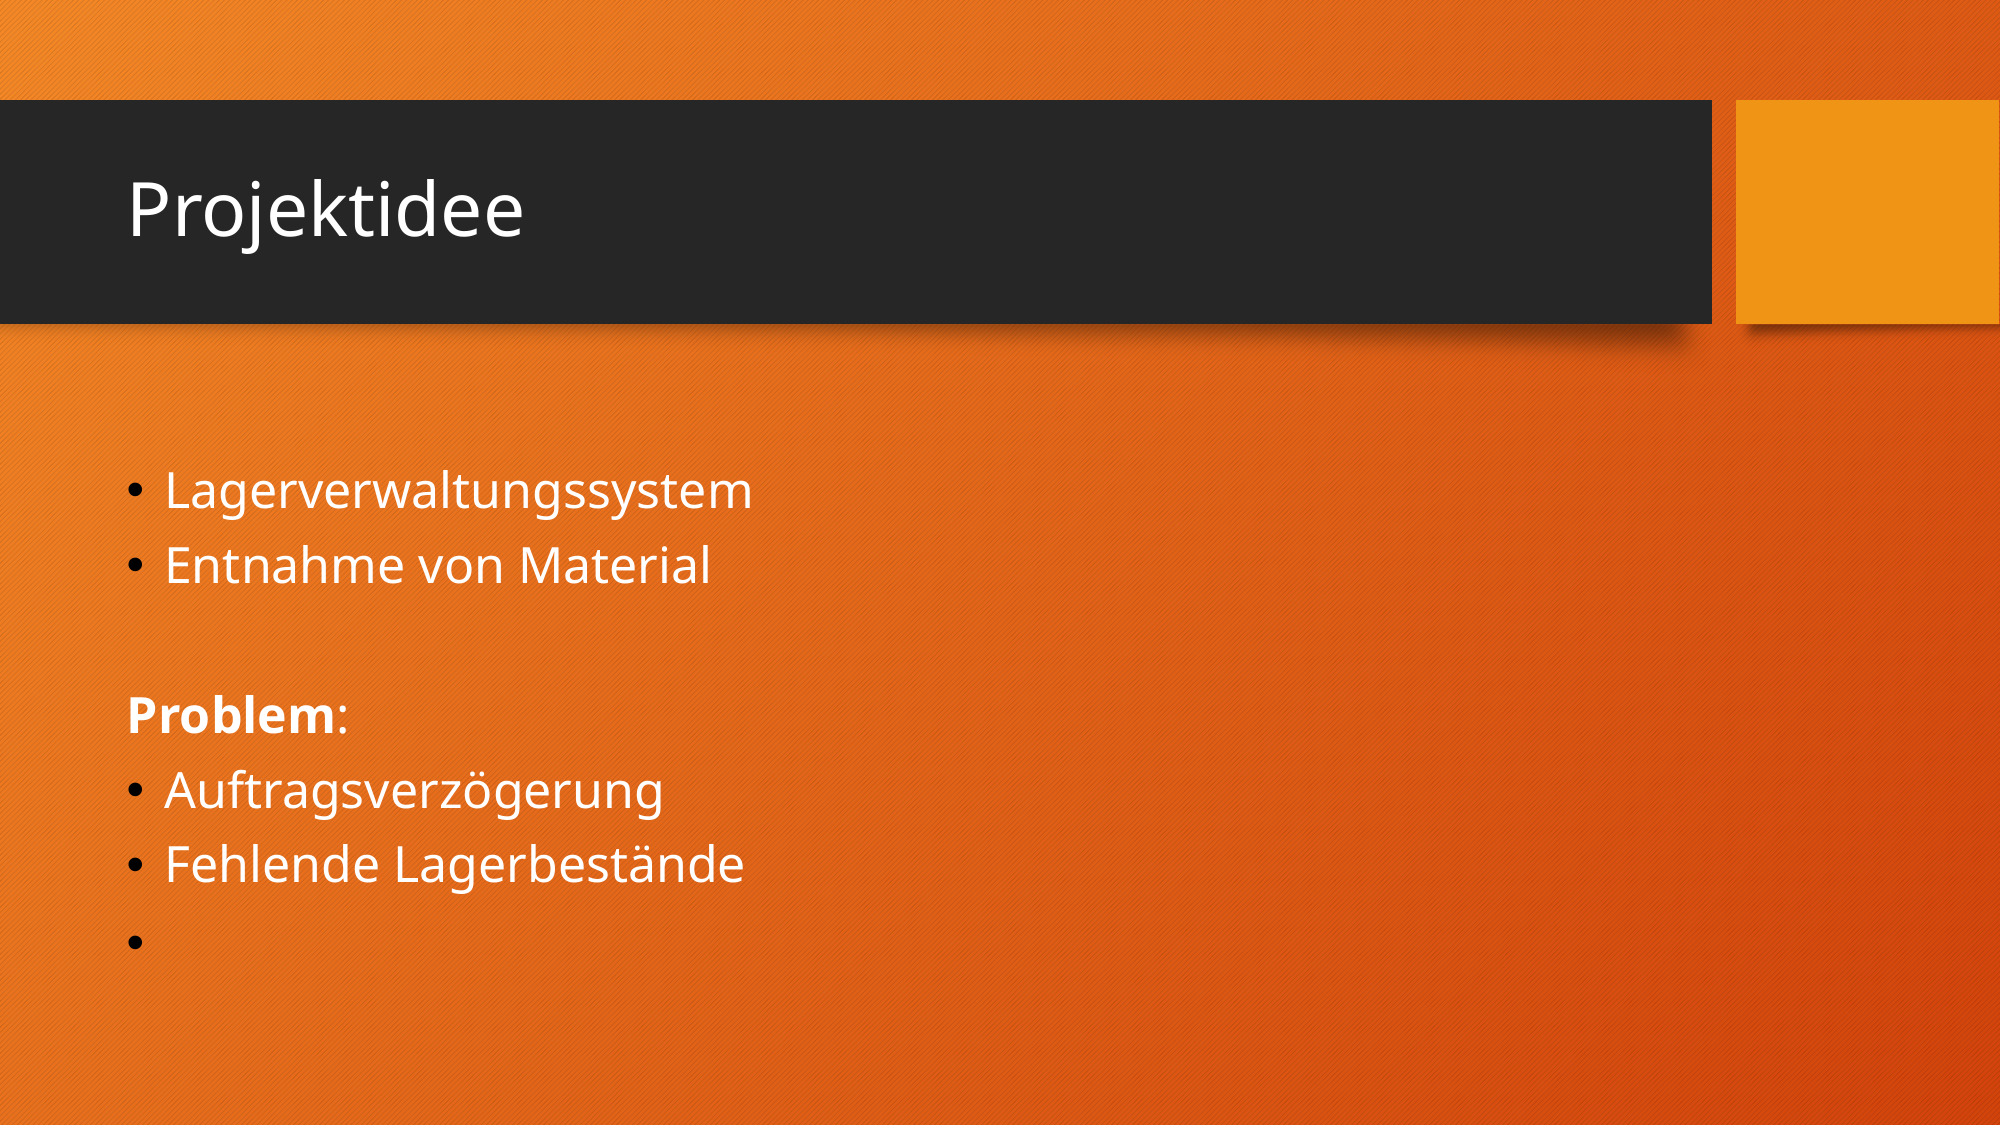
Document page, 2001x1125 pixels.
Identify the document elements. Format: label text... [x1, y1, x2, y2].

title Projektidee [111, 123, 1689, 301]
list Lagerverwaltungssystem Entnahme von Material Problem: Auftragsverzögerung Fehlende Lagerbestände [111, 383, 823, 974]
